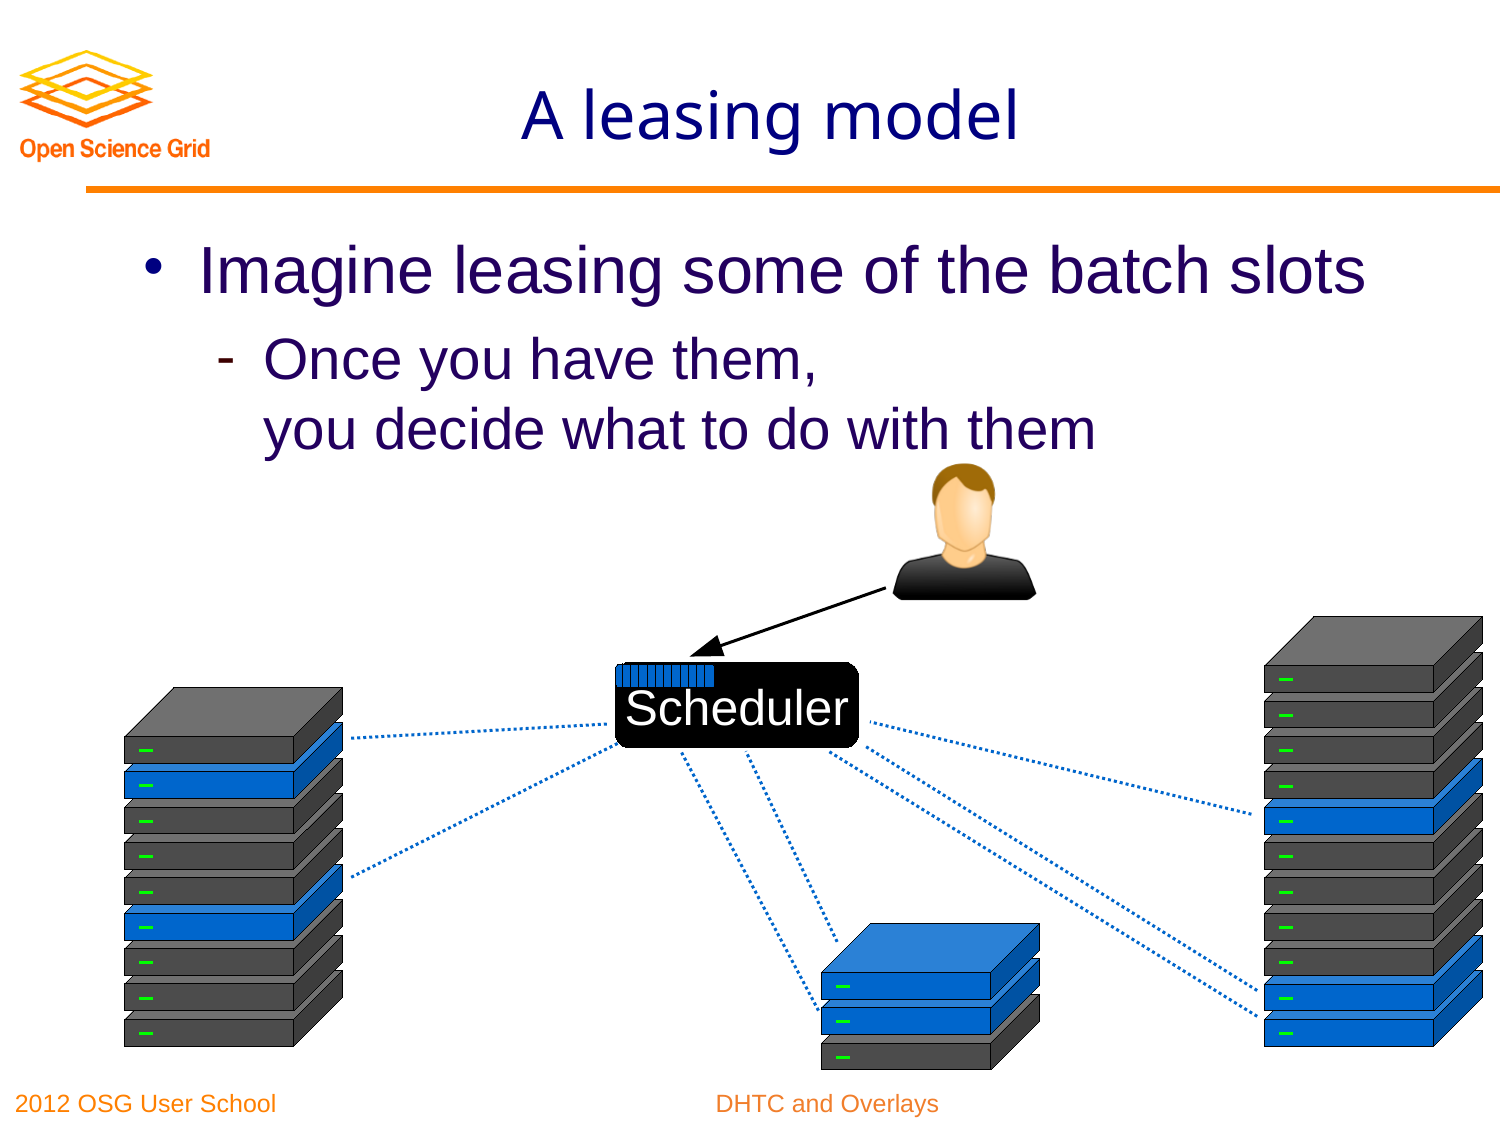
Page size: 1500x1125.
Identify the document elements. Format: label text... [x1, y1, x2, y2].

text_box [821, 923, 1040, 1000]
text_box [124, 793, 343, 870]
text_box [1264, 652, 1483, 728]
text_box [615, 664, 715, 688]
text_box [1264, 616, 1483, 693]
text_box Scheduler [615, 662, 859, 748]
text_box [1264, 722, 1483, 799]
text_box [124, 758, 343, 834]
text_box [124, 828, 343, 905]
text_box [1264, 864, 1483, 941]
list Imagine leasing some of the batch slots Once you have them, you decide what to do with them [127, 218, 1403, 962]
text_box [821, 958, 1040, 1035]
text_box [1264, 793, 1483, 870]
text_box [1264, 758, 1483, 835]
text_box [124, 687, 343, 764]
picture [889, 453, 1040, 604]
text_box [124, 970, 343, 1047]
text_box [124, 935, 343, 1011]
text_box [1264, 899, 1483, 976]
text_box [1264, 828, 1483, 905]
text_box [1264, 970, 1483, 1047]
picture [0, 27, 201, 179]
text_box [124, 899, 343, 976]
text_box [124, 864, 343, 941]
text_box [821, 994, 1040, 1070]
text_box [124, 722, 343, 799]
title A leasing model [201, 18, 1342, 207]
text_box [1264, 687, 1483, 764]
text_box [1264, 935, 1483, 1011]
